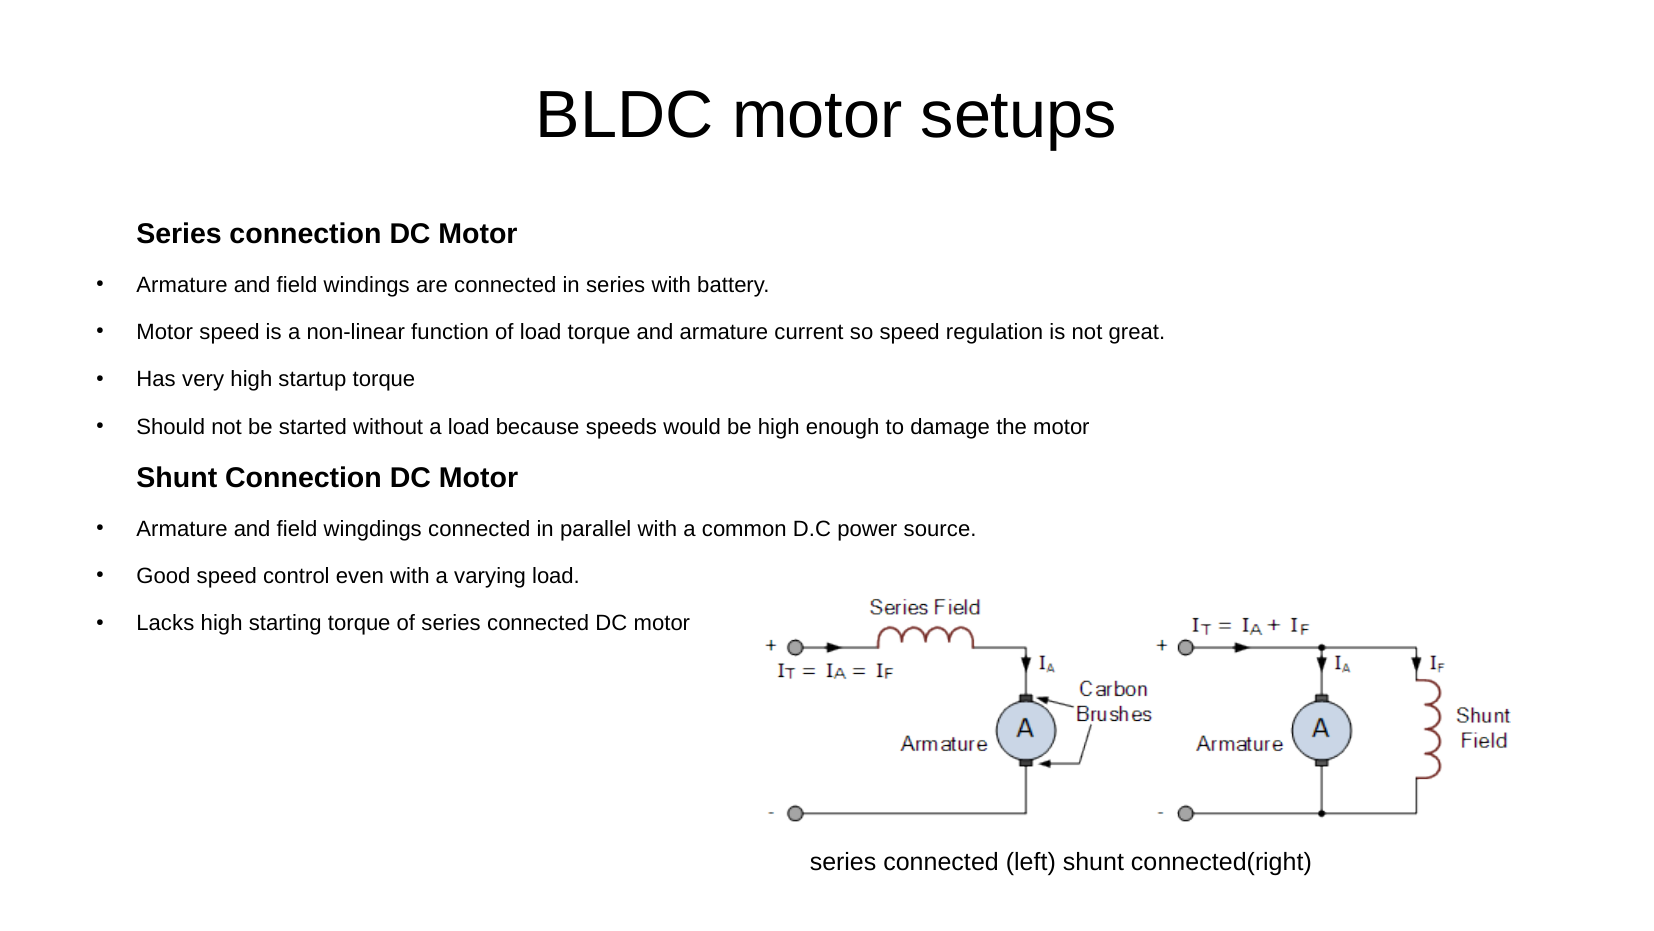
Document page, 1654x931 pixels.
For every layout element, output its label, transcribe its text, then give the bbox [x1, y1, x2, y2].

text_box series connected (left) shunt connected(right) [795, 840, 1426, 883]
list Series connection DC Motor Armature and field windings are connected in series with battery. Motor speed is a non-linear function of load torque and armature current so speed regulation is not great. Has very high startup torque Should not be started without a load because speeds would be high enough to damage the motor Shunt Connection DC Motor Armature and field wingdings connected in parallel with a common D.C power source. Good speed control even with a varying load. Lacks high starting torque of series connected DC motor [82, 217, 1571, 758]
title BLDC motor setups [82, 37, 1571, 193]
picture [765, 593, 1511, 826]
